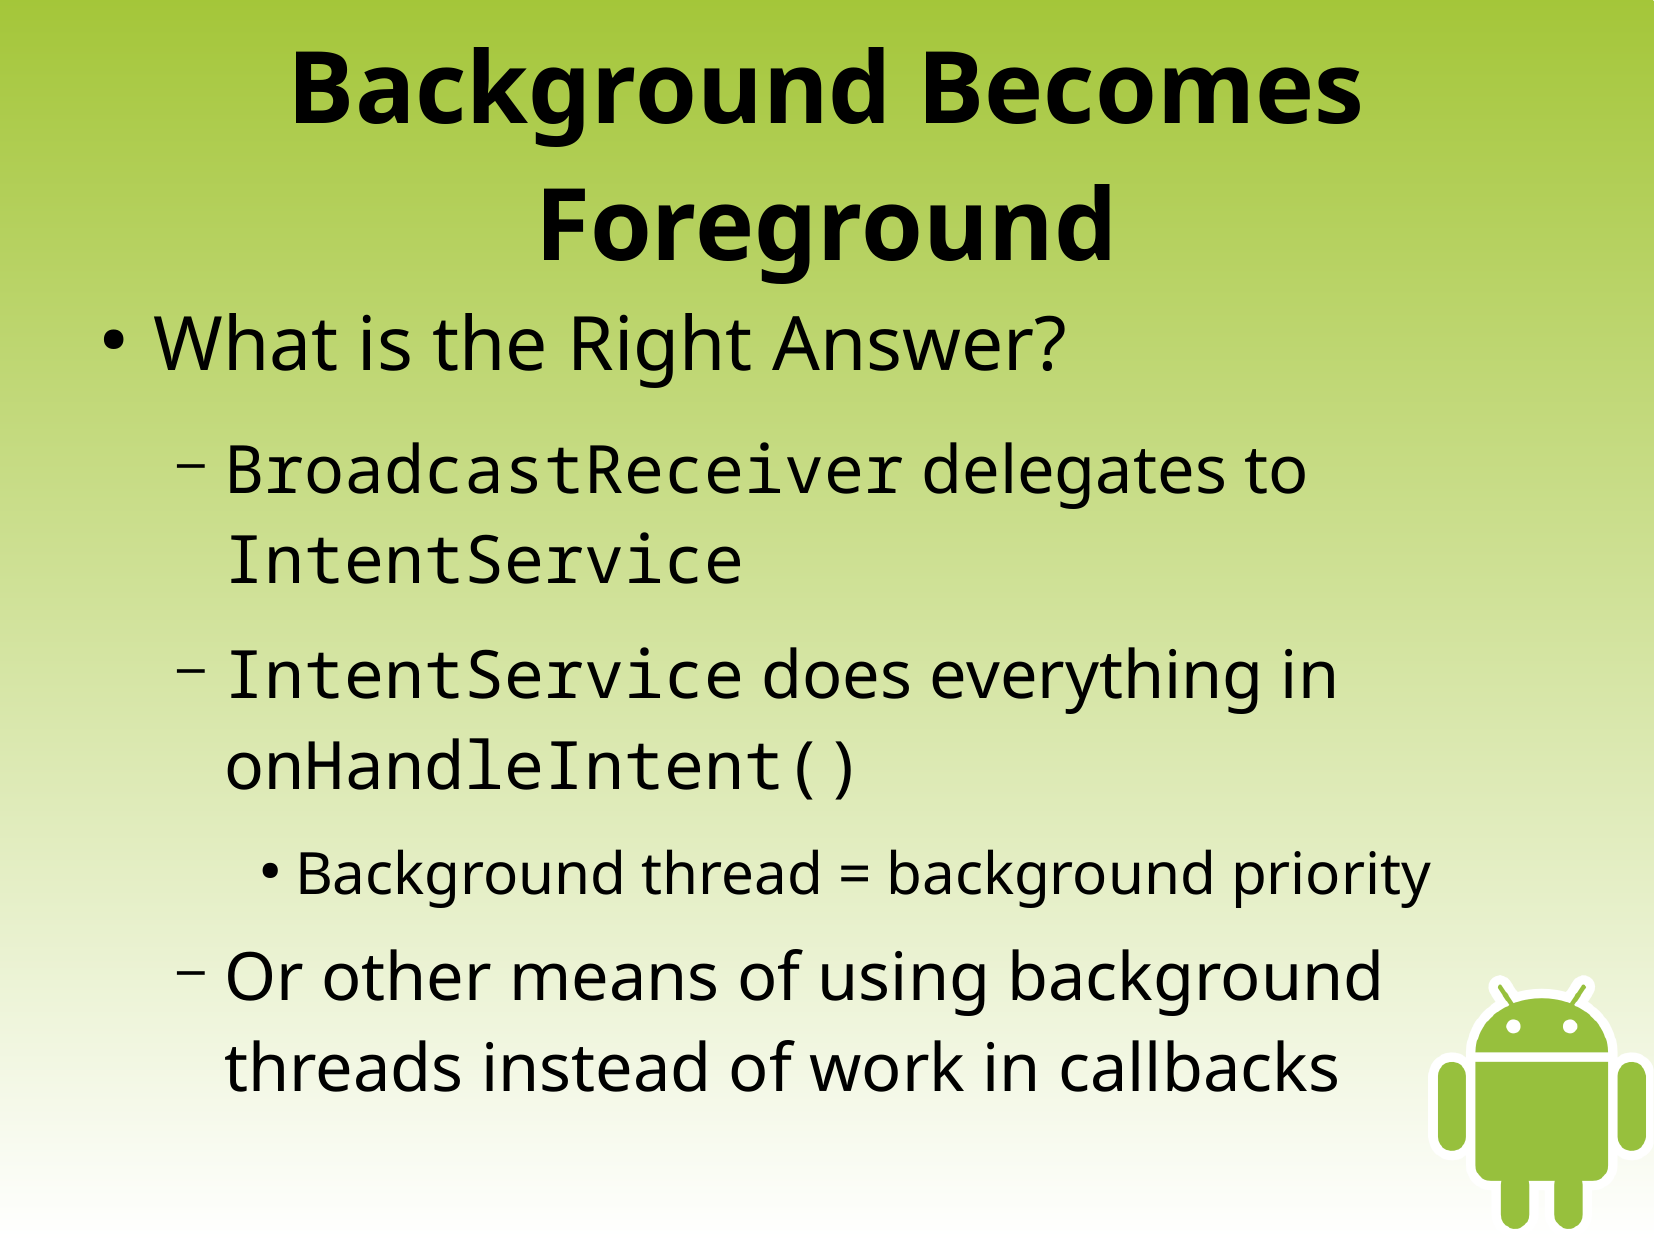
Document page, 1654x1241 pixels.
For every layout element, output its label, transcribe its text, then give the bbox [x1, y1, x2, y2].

picture [1428, 975, 1654, 1238]
list What is the Right Answer? BroadcastReceiver delegates to IntentService IntentService does everything in onHandleIntent() Background thread = background priority Or other means of using background threads instead of work in callbacks [82, 290, 1571, 1094]
title Background Becomes Foreground [82, 56, 1571, 250]
